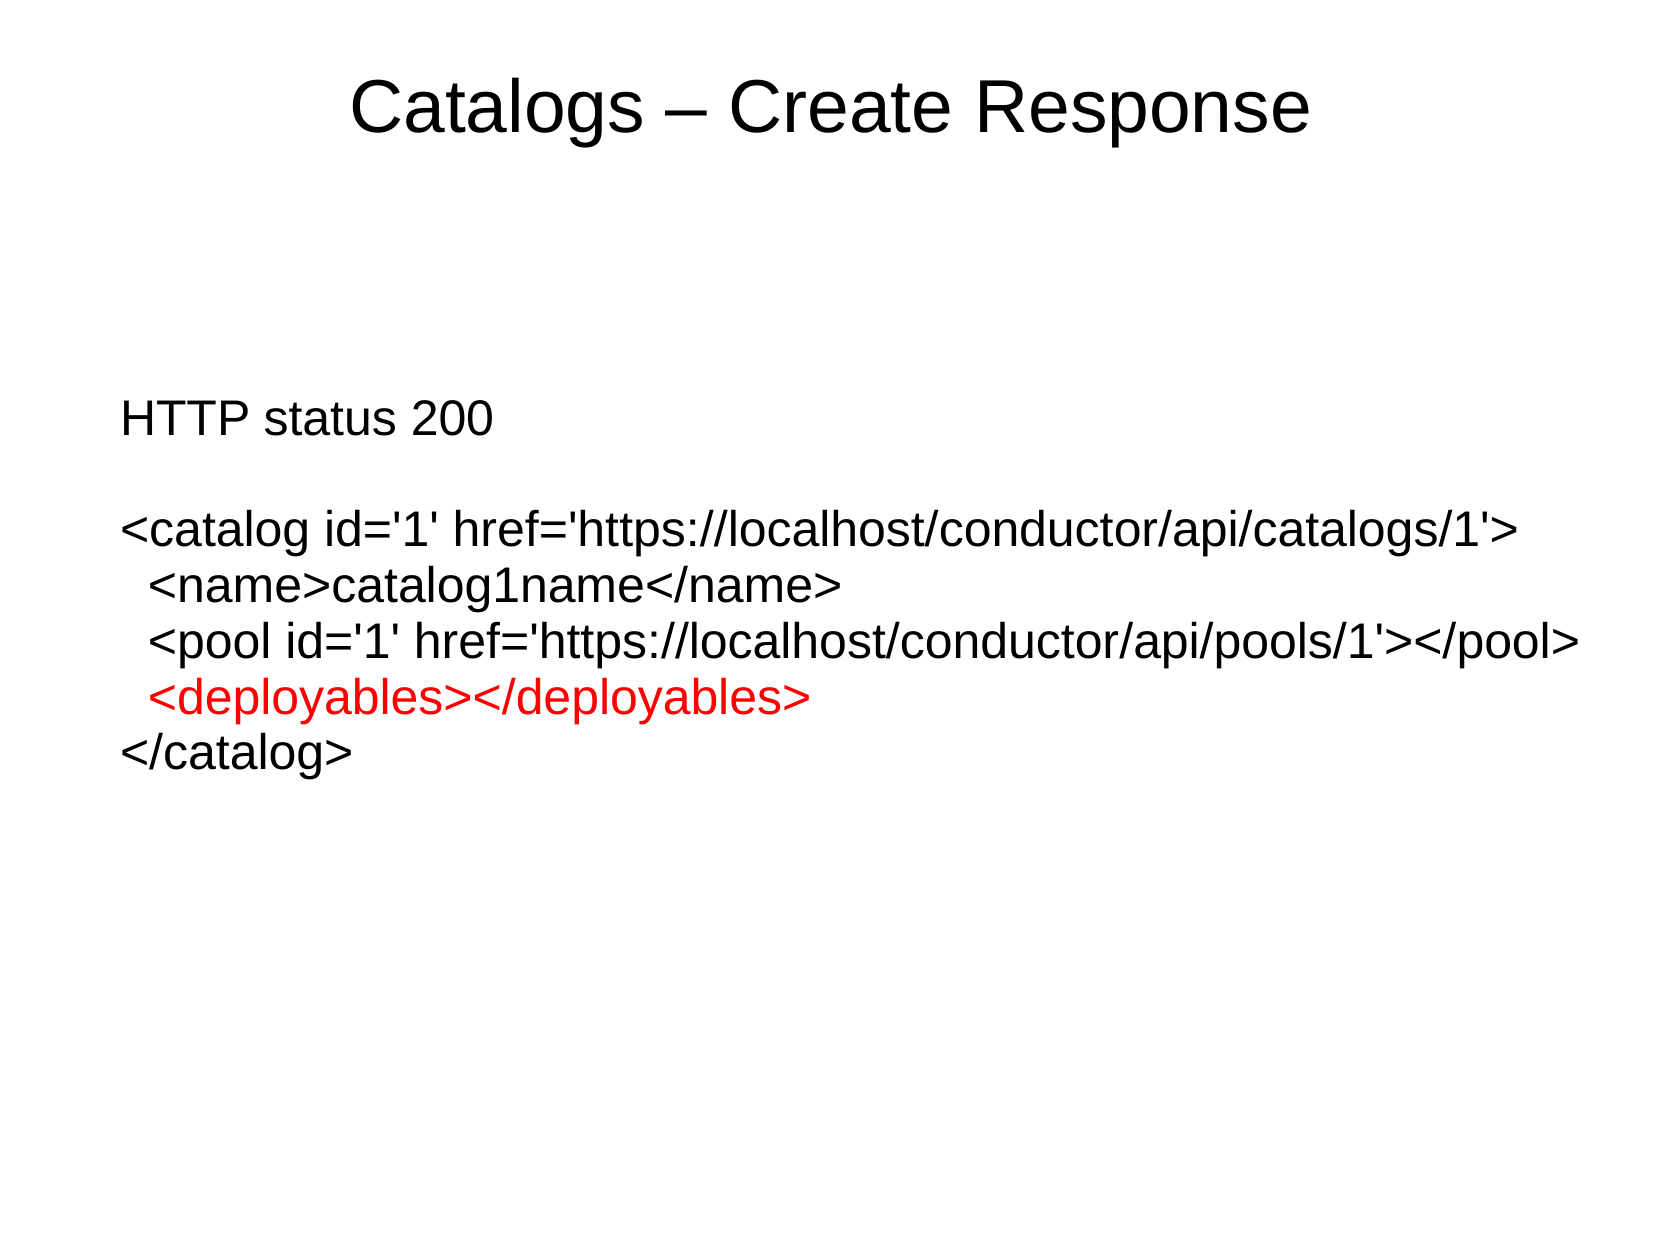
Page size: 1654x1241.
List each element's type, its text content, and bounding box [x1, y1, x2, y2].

title Catalogs – Create Response [86, 2, 1576, 211]
subtitle HTTP status 200 <catalog id='1' href='https://localhost/conductor/api/catalogs/1'> <name>catalog1name</name> <pool id='1' href='https://localhost/conductor/api/pools/1'></pool> <deployables></deployables> </catalog> [119, 339, 1636, 1059]
